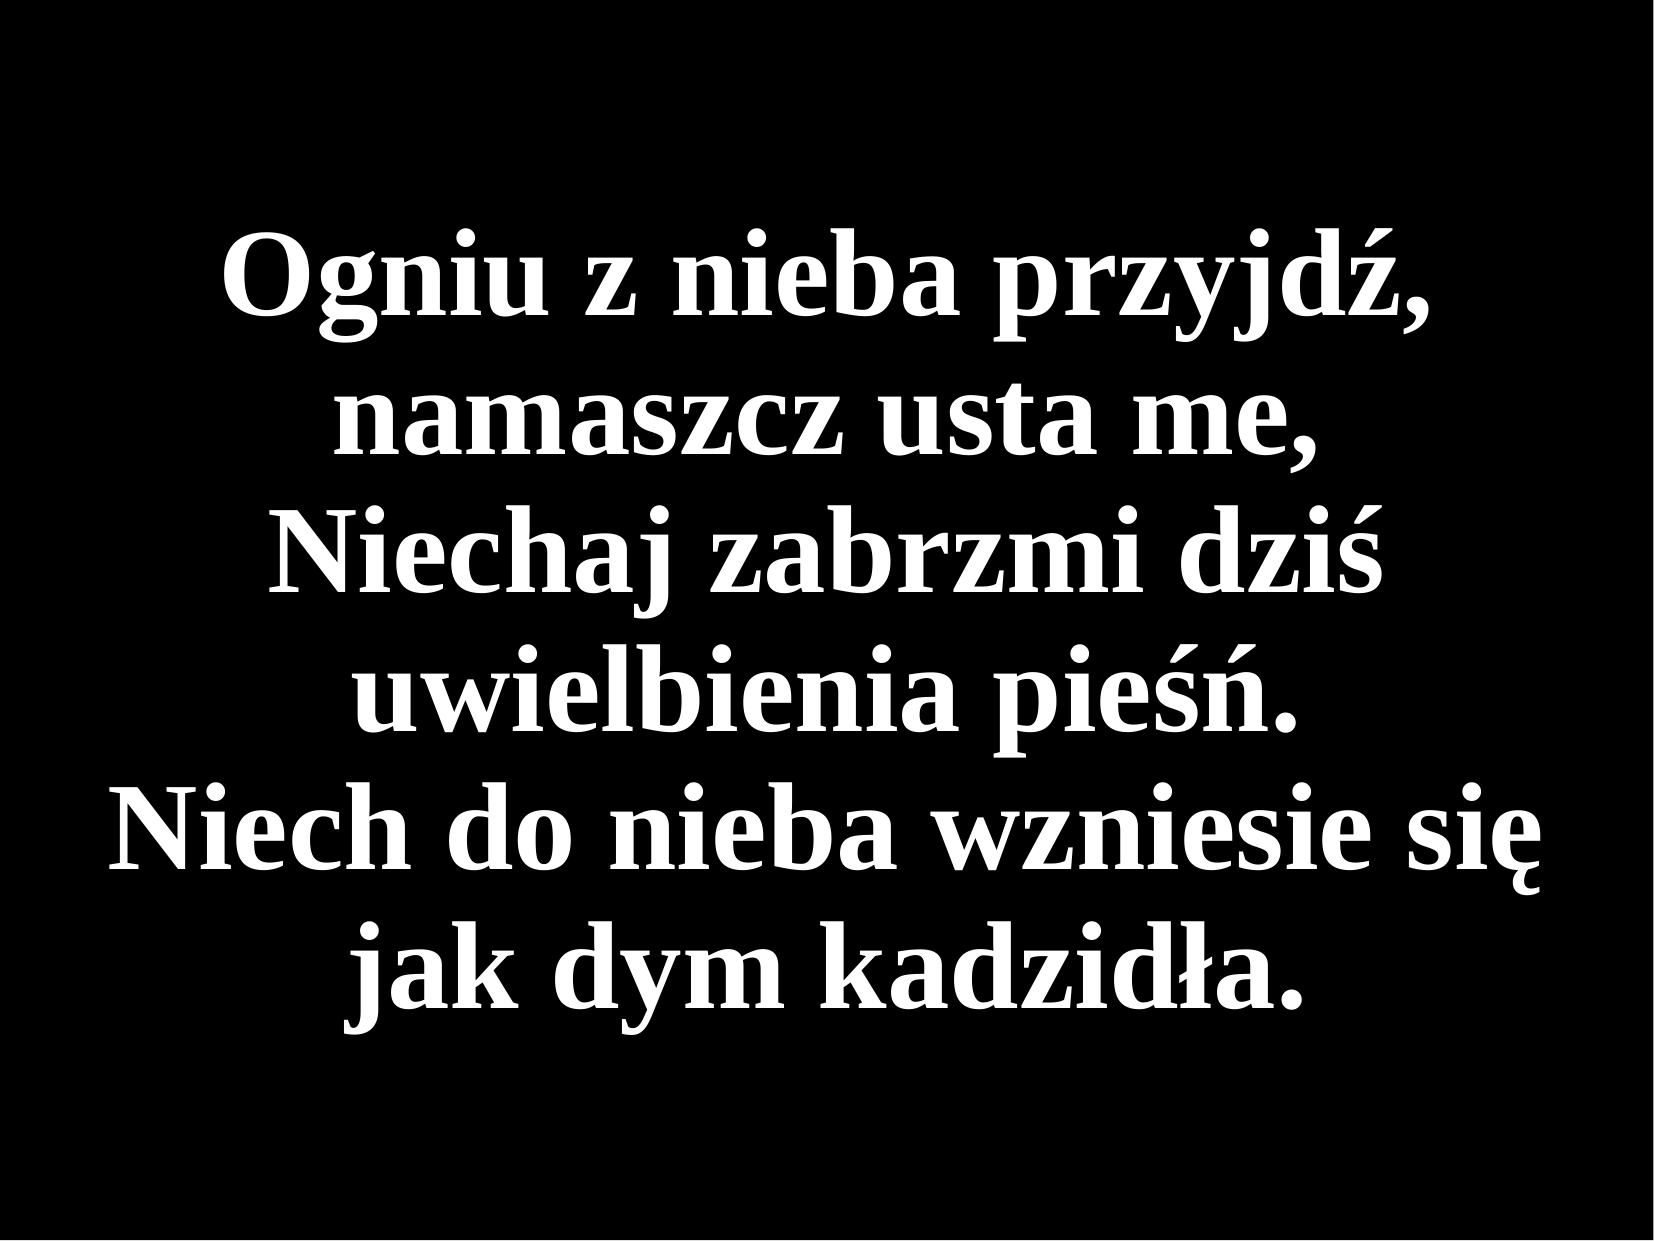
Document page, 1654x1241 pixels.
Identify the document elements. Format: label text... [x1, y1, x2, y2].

title Ogniu z nieba przyjdź, namaszcz usta me, Niechaj zabrzmi dziś uwielbienia pieśń. Niech do nieba wzniesie się jak dym kadzidła. [0, 0, 1654, 1241]
